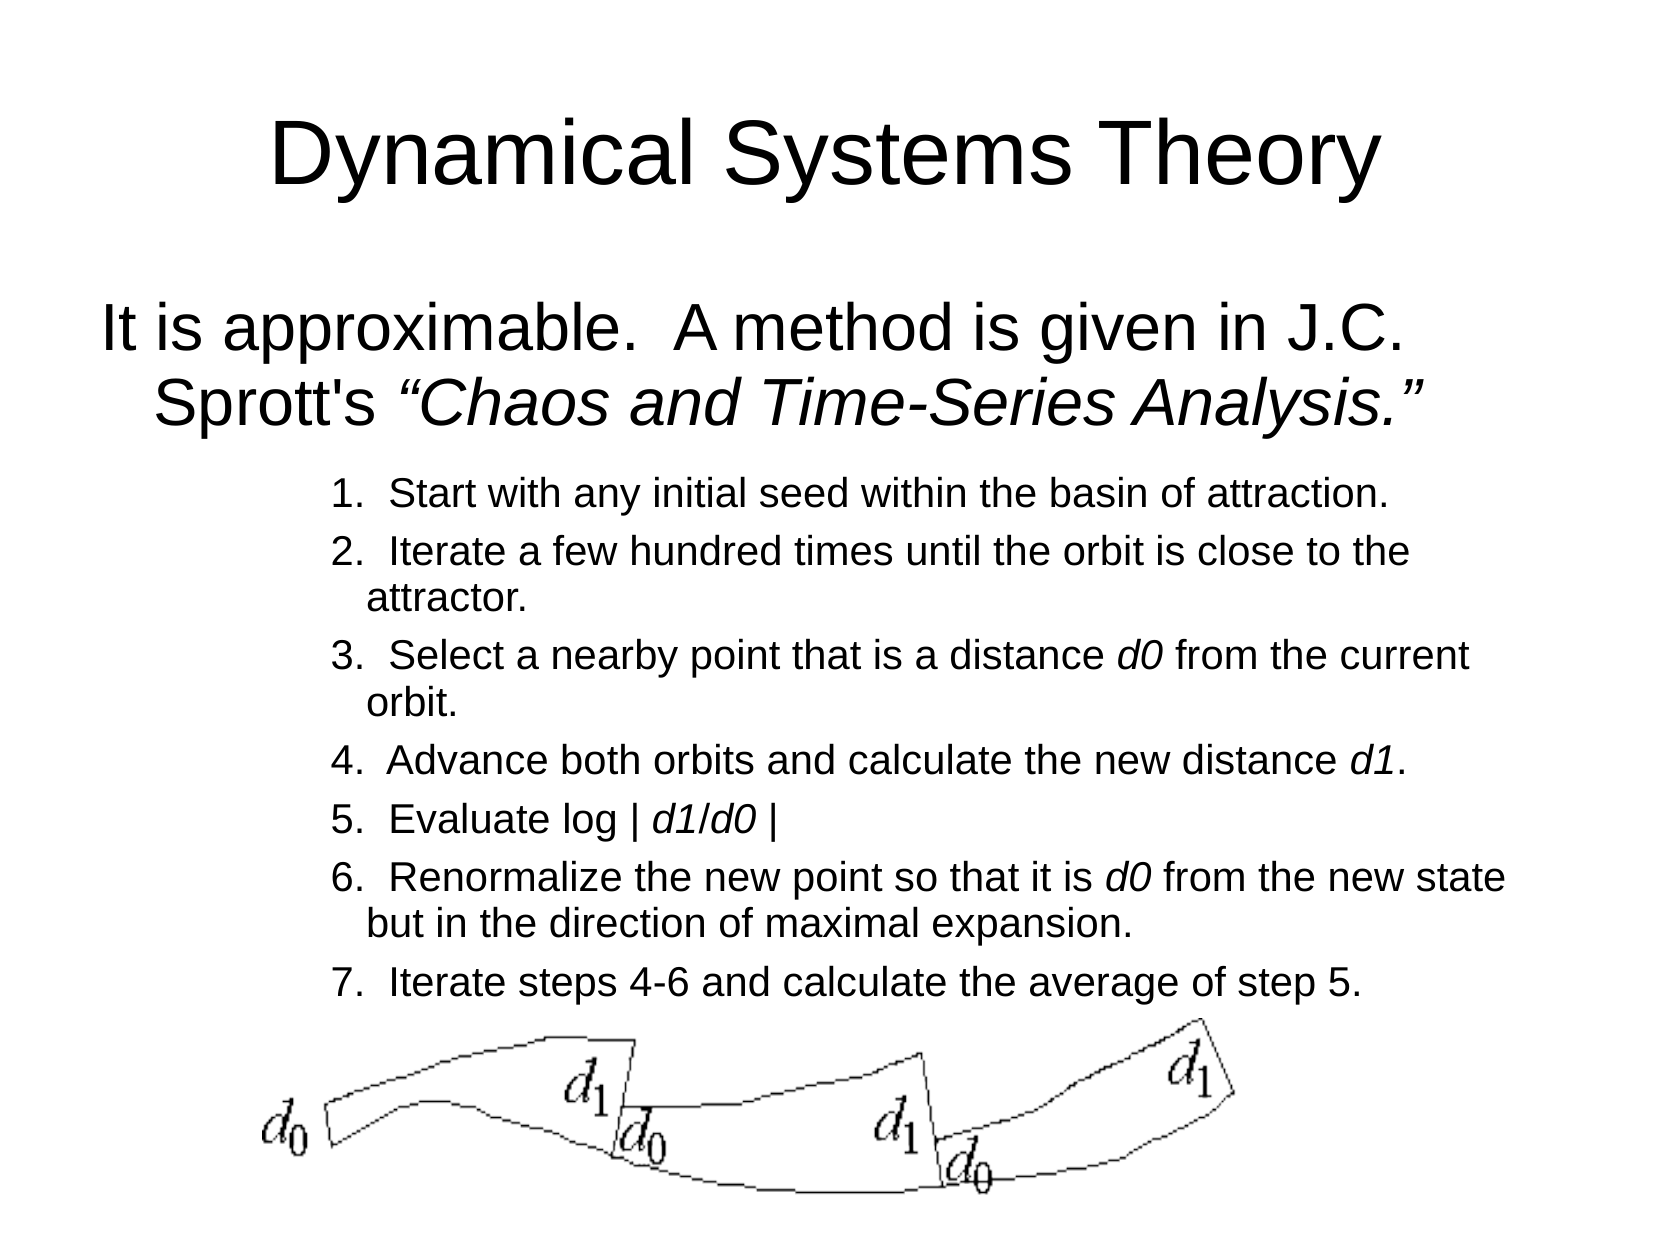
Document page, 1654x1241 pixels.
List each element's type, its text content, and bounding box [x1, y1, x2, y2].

title Dynamical Systems Theory [82, 56, 1571, 250]
list It is approximable. A method is given in J.C. Sprott's “Chaos and Time-Series Analysis.” 1. Start with any initial seed within the basin of attraction. 2. Iterate a few hundred times until the orbit is close to the attractor. 3. Select a nearby point that is a distance d0 from the current orbit. 4. Advance both orbits and calculate the new distance d1. 5. Evaluate log | d1/d0 | 6. Renormalize the new point so that it is d0 from the new state but in the direction of maximal expansion. 7. Iterate steps 4-6 and calculate the average of step 5. [82, 290, 1571, 1013]
picture [262, 1018, 1238, 1201]
